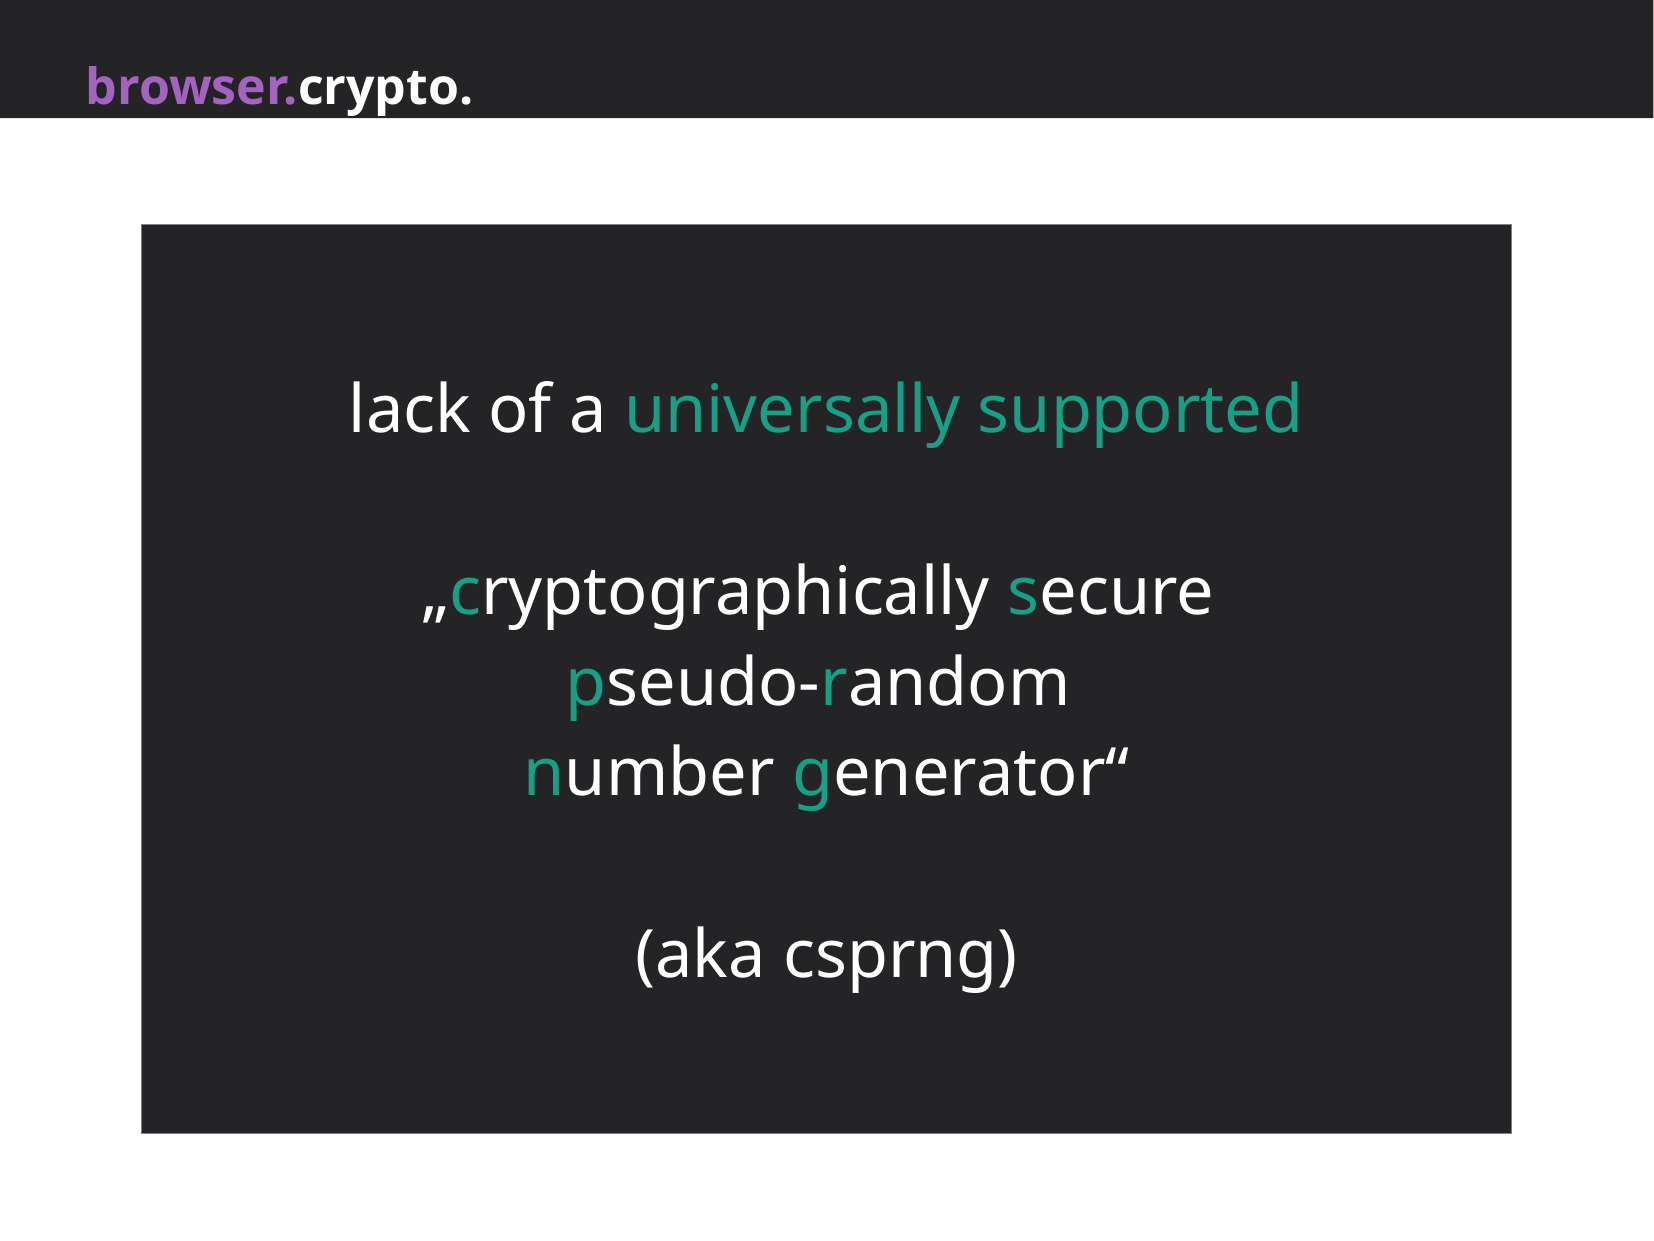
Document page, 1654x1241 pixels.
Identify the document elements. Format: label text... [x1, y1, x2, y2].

text_box [0, 0, 1654, 119]
text_box browser.crypto. [70, 43, 567, 119]
text_box [165, 531, 1441, 1087]
text_box lack of a universally supported „cryptographically secure pseudo-random number generator“ (aka csprng) [141, 224, 1512, 1134]
